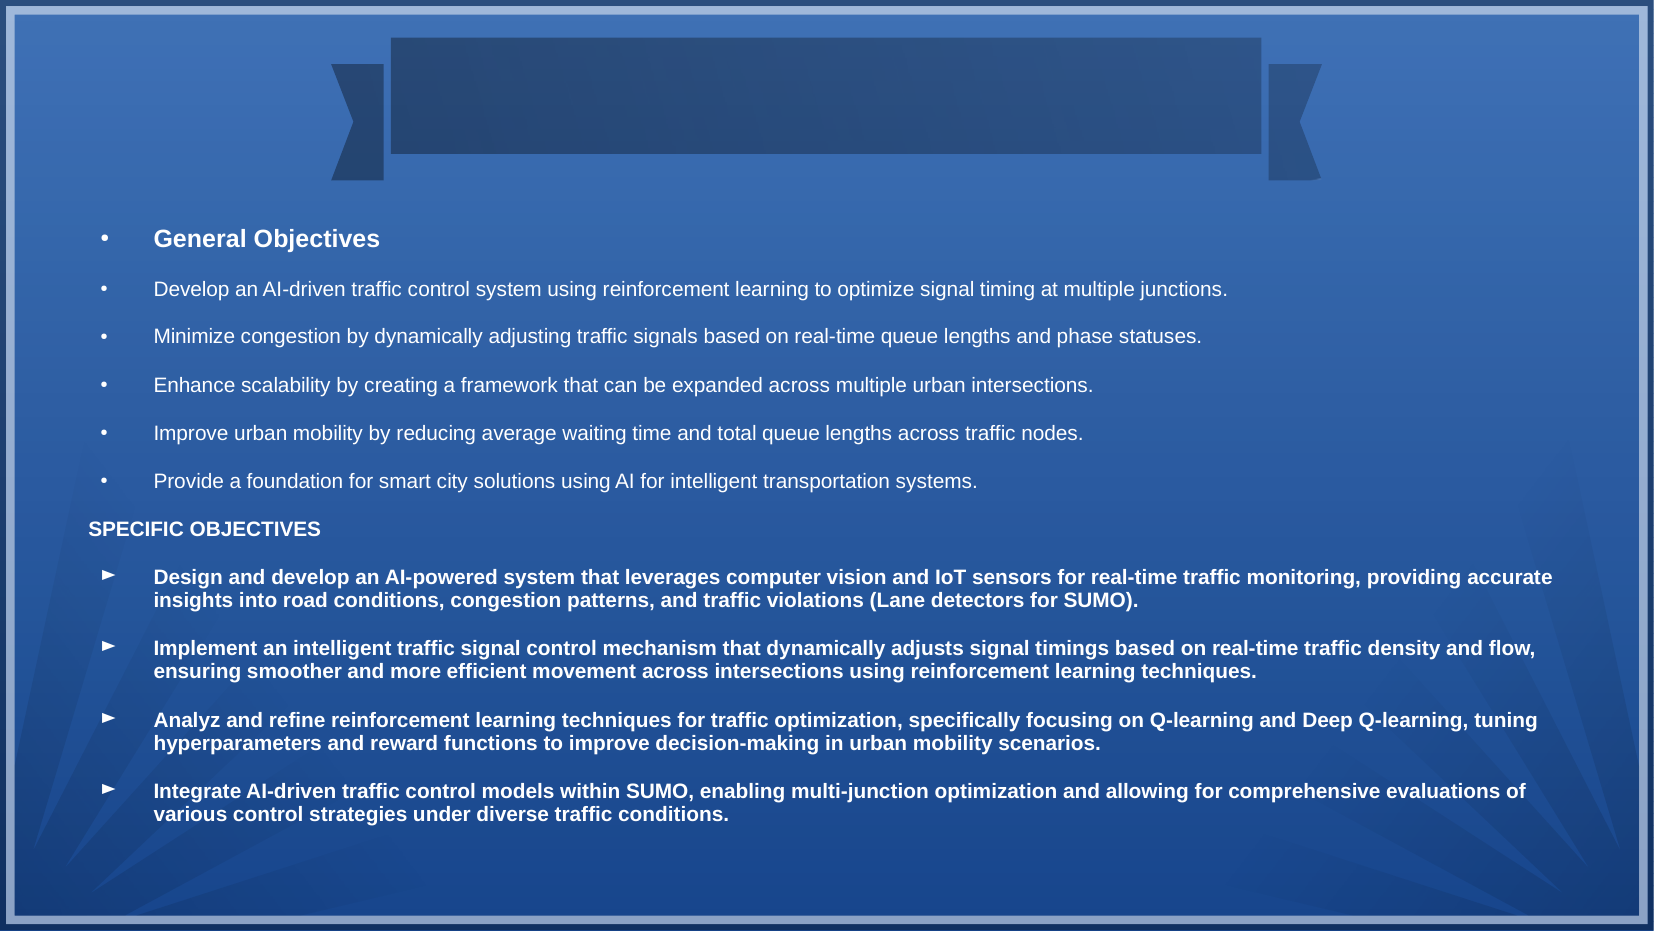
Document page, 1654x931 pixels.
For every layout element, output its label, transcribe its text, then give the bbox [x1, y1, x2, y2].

list General Objectives Develop an AI-driven traffic control system using reinforcement learning to optimize signal timing at multiple junctions. Minimize congestion by dynamically adjusting traffic signals based on real-time queue lengths and phase statuses. Enhance scalability by creating a framework that can be expanded across multiple urban intersections. Improve urban mobility by reducing average waiting time and total queue lengths across traffic nodes. Provide a foundation for smart city solutions using AI for intelligent transportation systems. SPECIFIC OBJECTIVES Design and develop an AI-powered system that leverages computer vision and IoT sensors for real-time traffic monitoring, providing accurate insights into road conditions, congestion patterns, and traffic violations (Lane detectors for SUMO). Implement an intelligent traffic signal control mechanism that dynamically adjusts signal timings based on real-time traffic density and flow, ensuring smoother and more efficient movement across intersections using reinforcement learning techniques. Analyz and refine reinforcement learning techniques for traffic optimization, specifically focusing on Q-learning and Deep Q-learning, tuning hyperparameters and reward functions to improve decision-making in urban mobility scenarios. Integrate AI-driven traffic control models within SUMO, enabling multi-junction optimization and allowing for comprehensive evaluations of various control strategies under diverse traffic conditions. [82, 224, 1571, 848]
